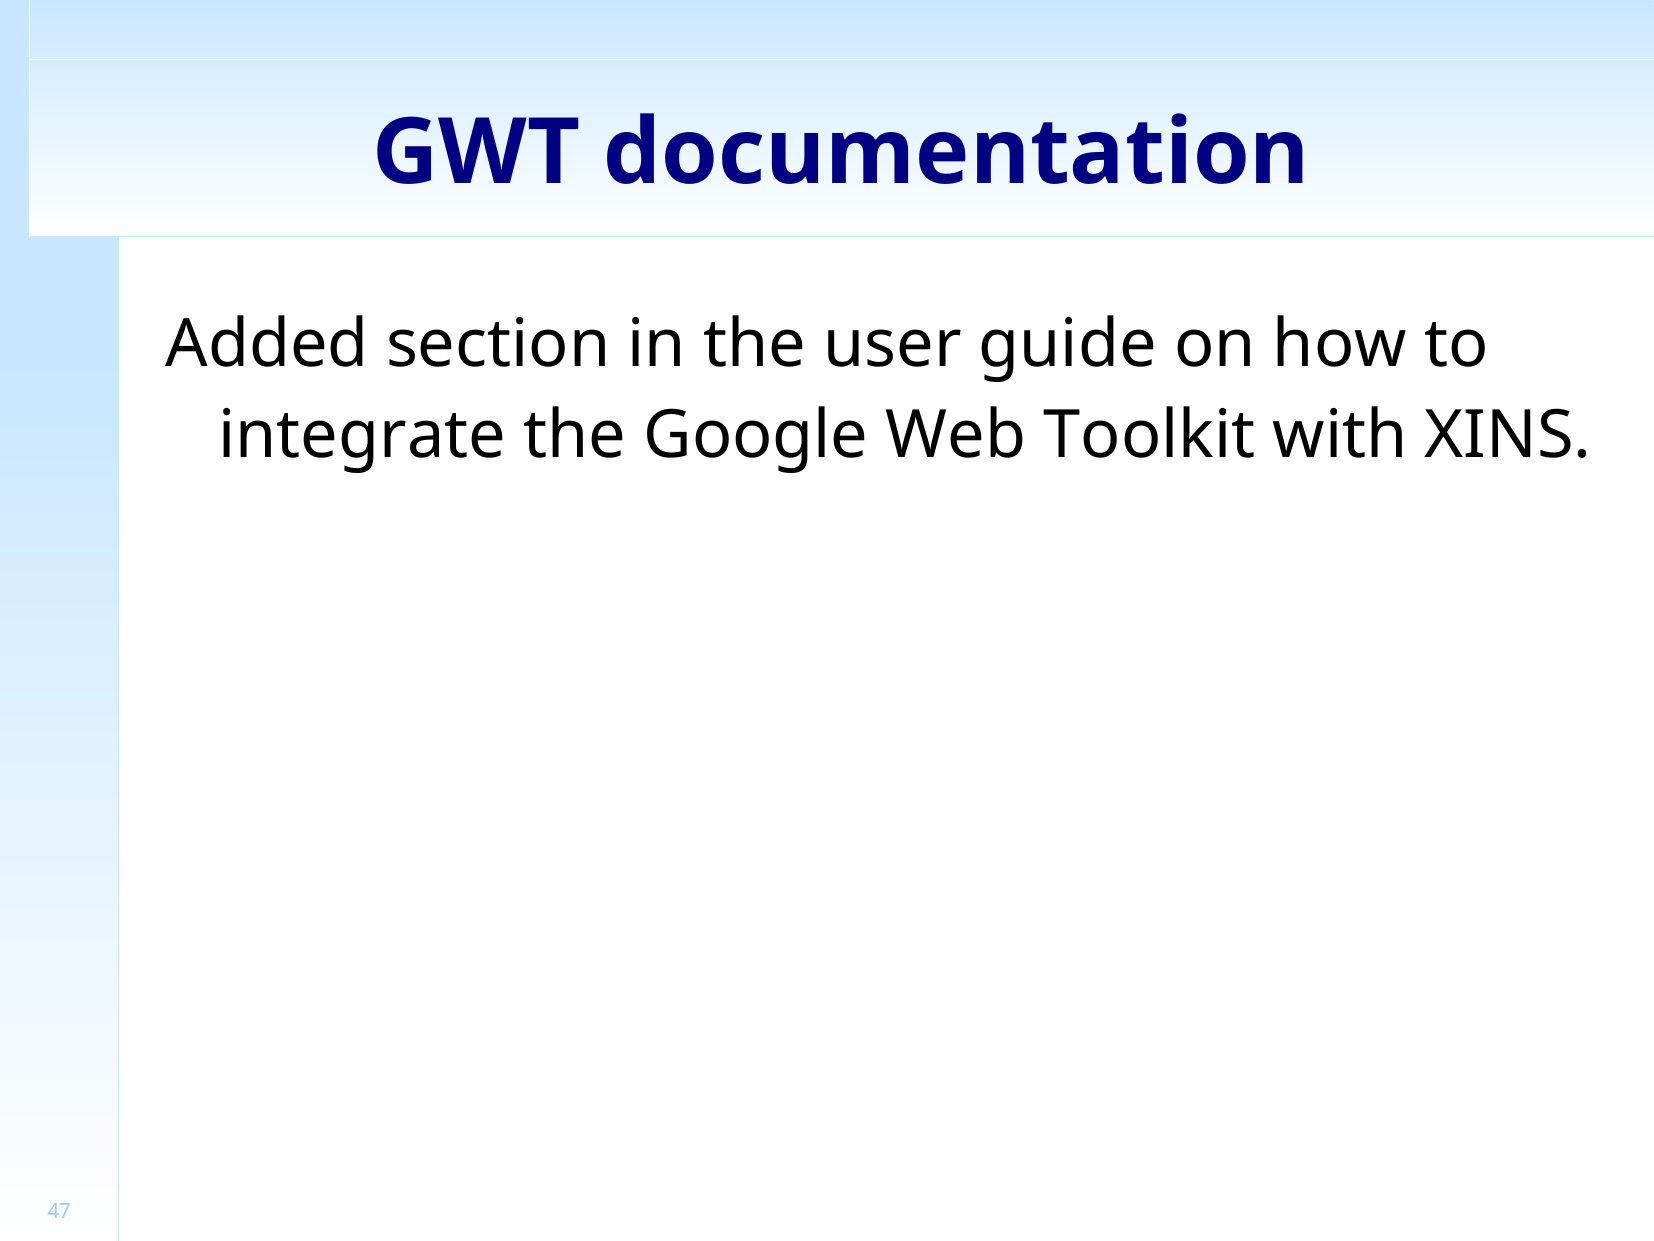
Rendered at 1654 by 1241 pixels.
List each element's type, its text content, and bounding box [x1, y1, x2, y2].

title GWT documentation [29, 59, 1654, 237]
list Added section in the user guide on how to integrate the Google Web Toolkit with XINS. [147, 295, 1625, 1182]
